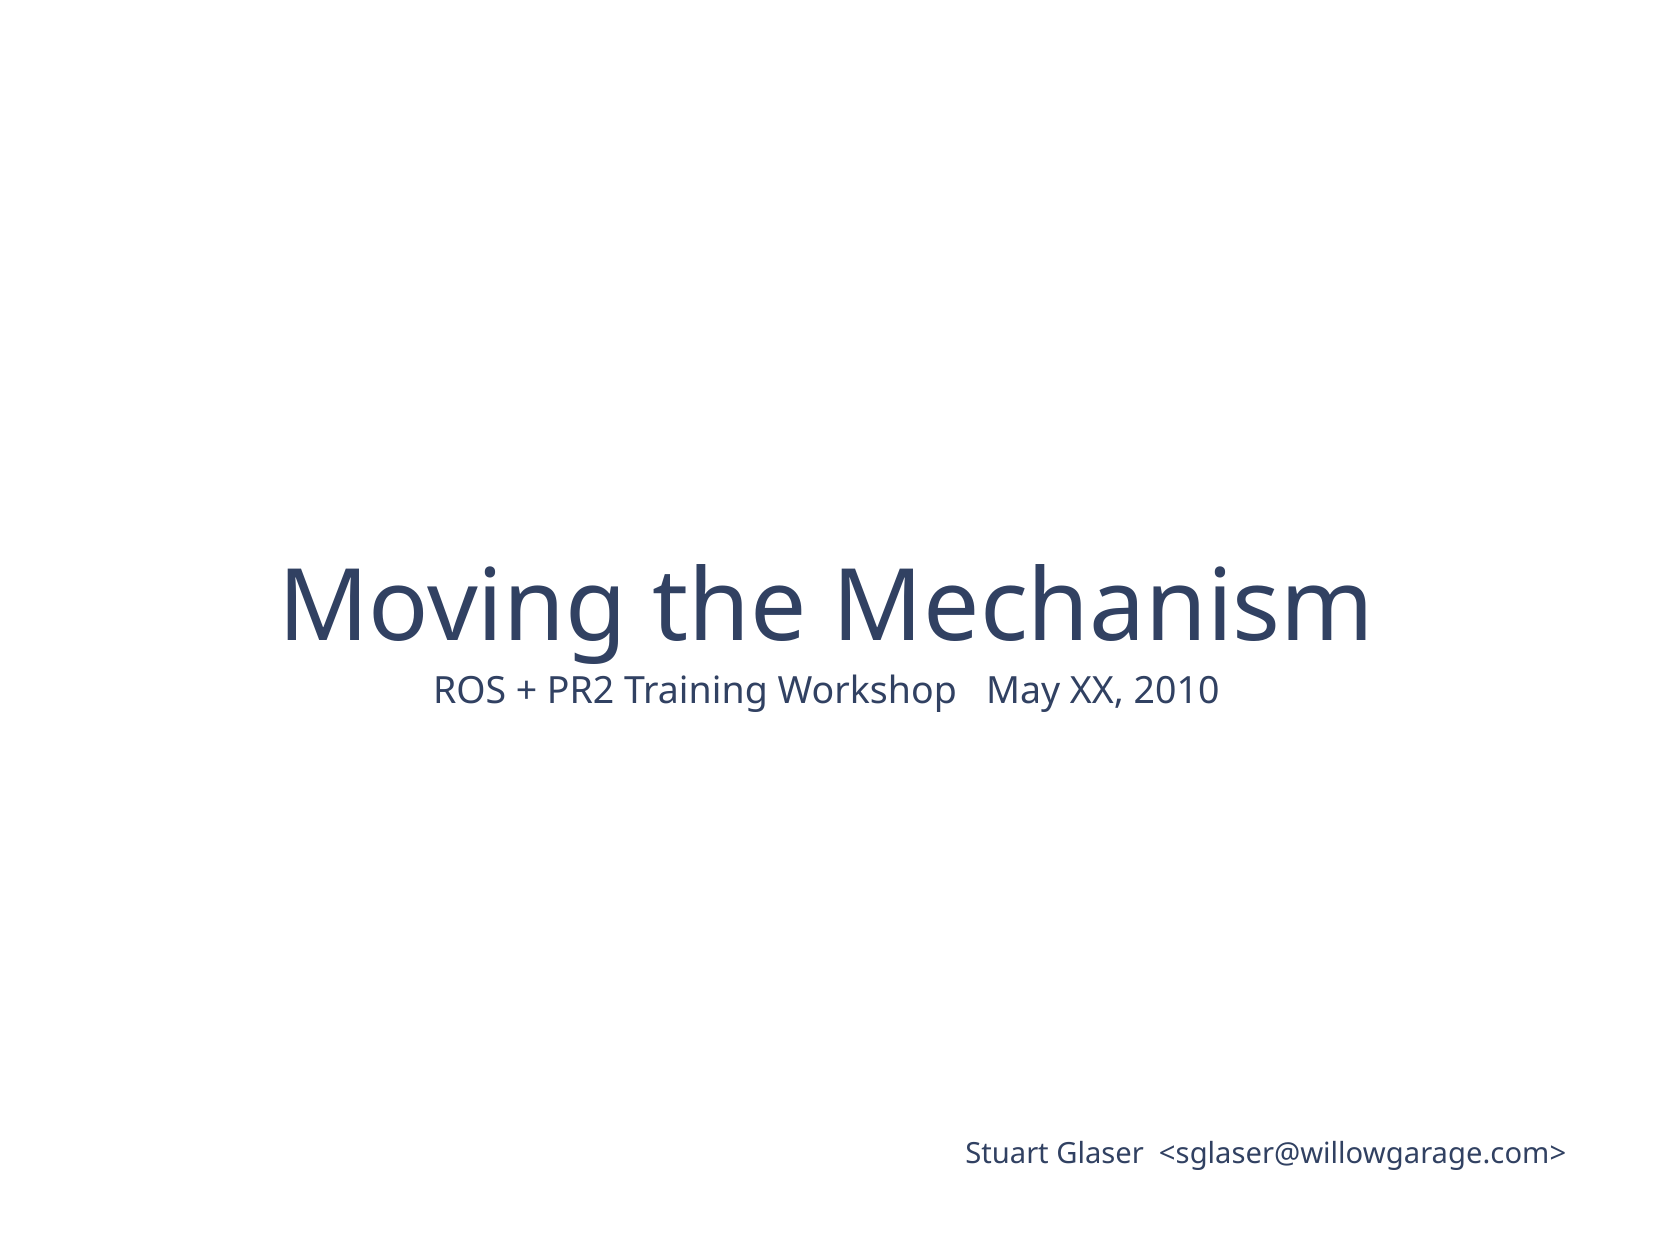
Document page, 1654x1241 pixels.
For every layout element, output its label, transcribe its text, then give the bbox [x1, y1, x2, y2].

text_box Moving the Mechanism [0, 526, 1654, 652]
text_box Stuart Glaser <sglaser@willowgarage.com> [950, 1125, 1576, 1173]
text_box ROS + PR2 Training Workshop May XX, 2010 [0, 656, 1654, 713]
